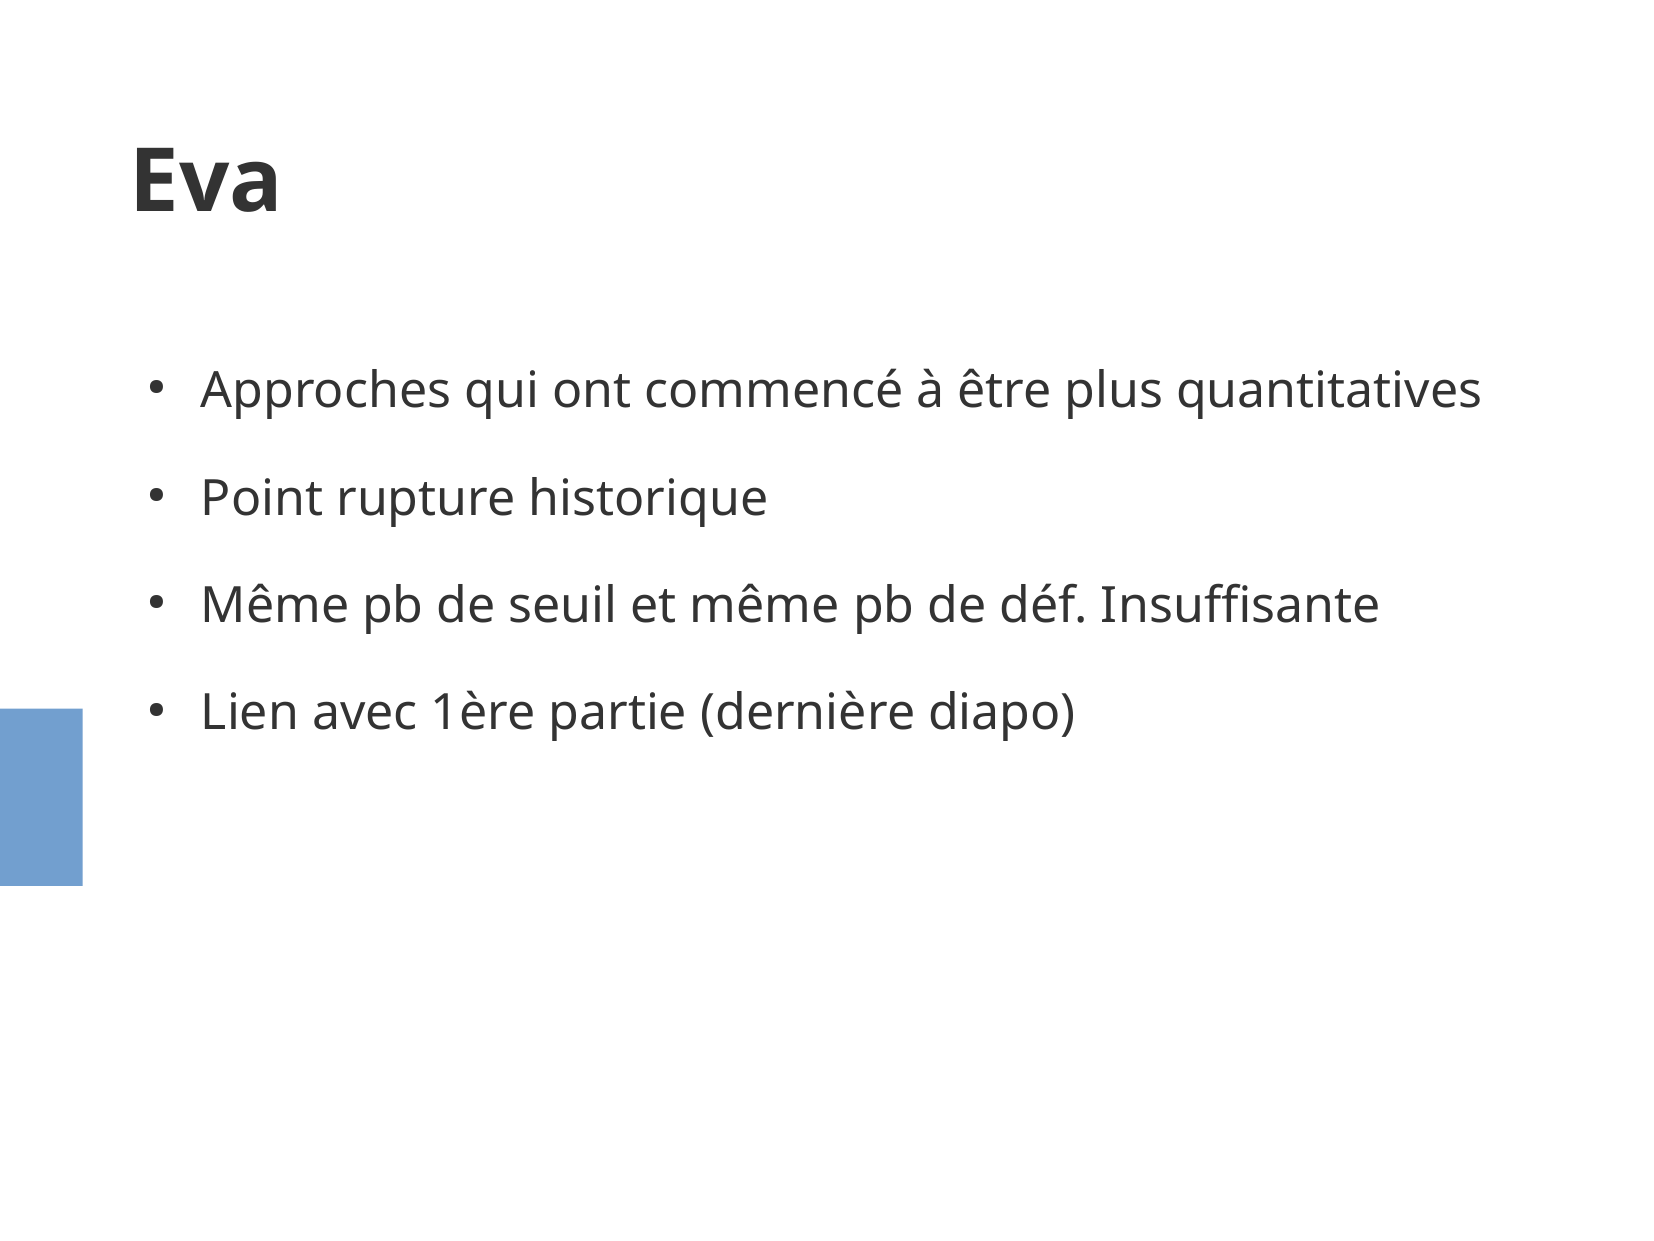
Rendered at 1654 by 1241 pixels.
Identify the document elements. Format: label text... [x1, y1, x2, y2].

list Approches qui ont commencé à être plus quantitatives Point rupture historique Même pb de seuil et même pb de déf. Insuffisante Lien avec 1ère partie (dernière diapo) [129, 354, 1536, 1074]
title Eva [129, 59, 1536, 296]
